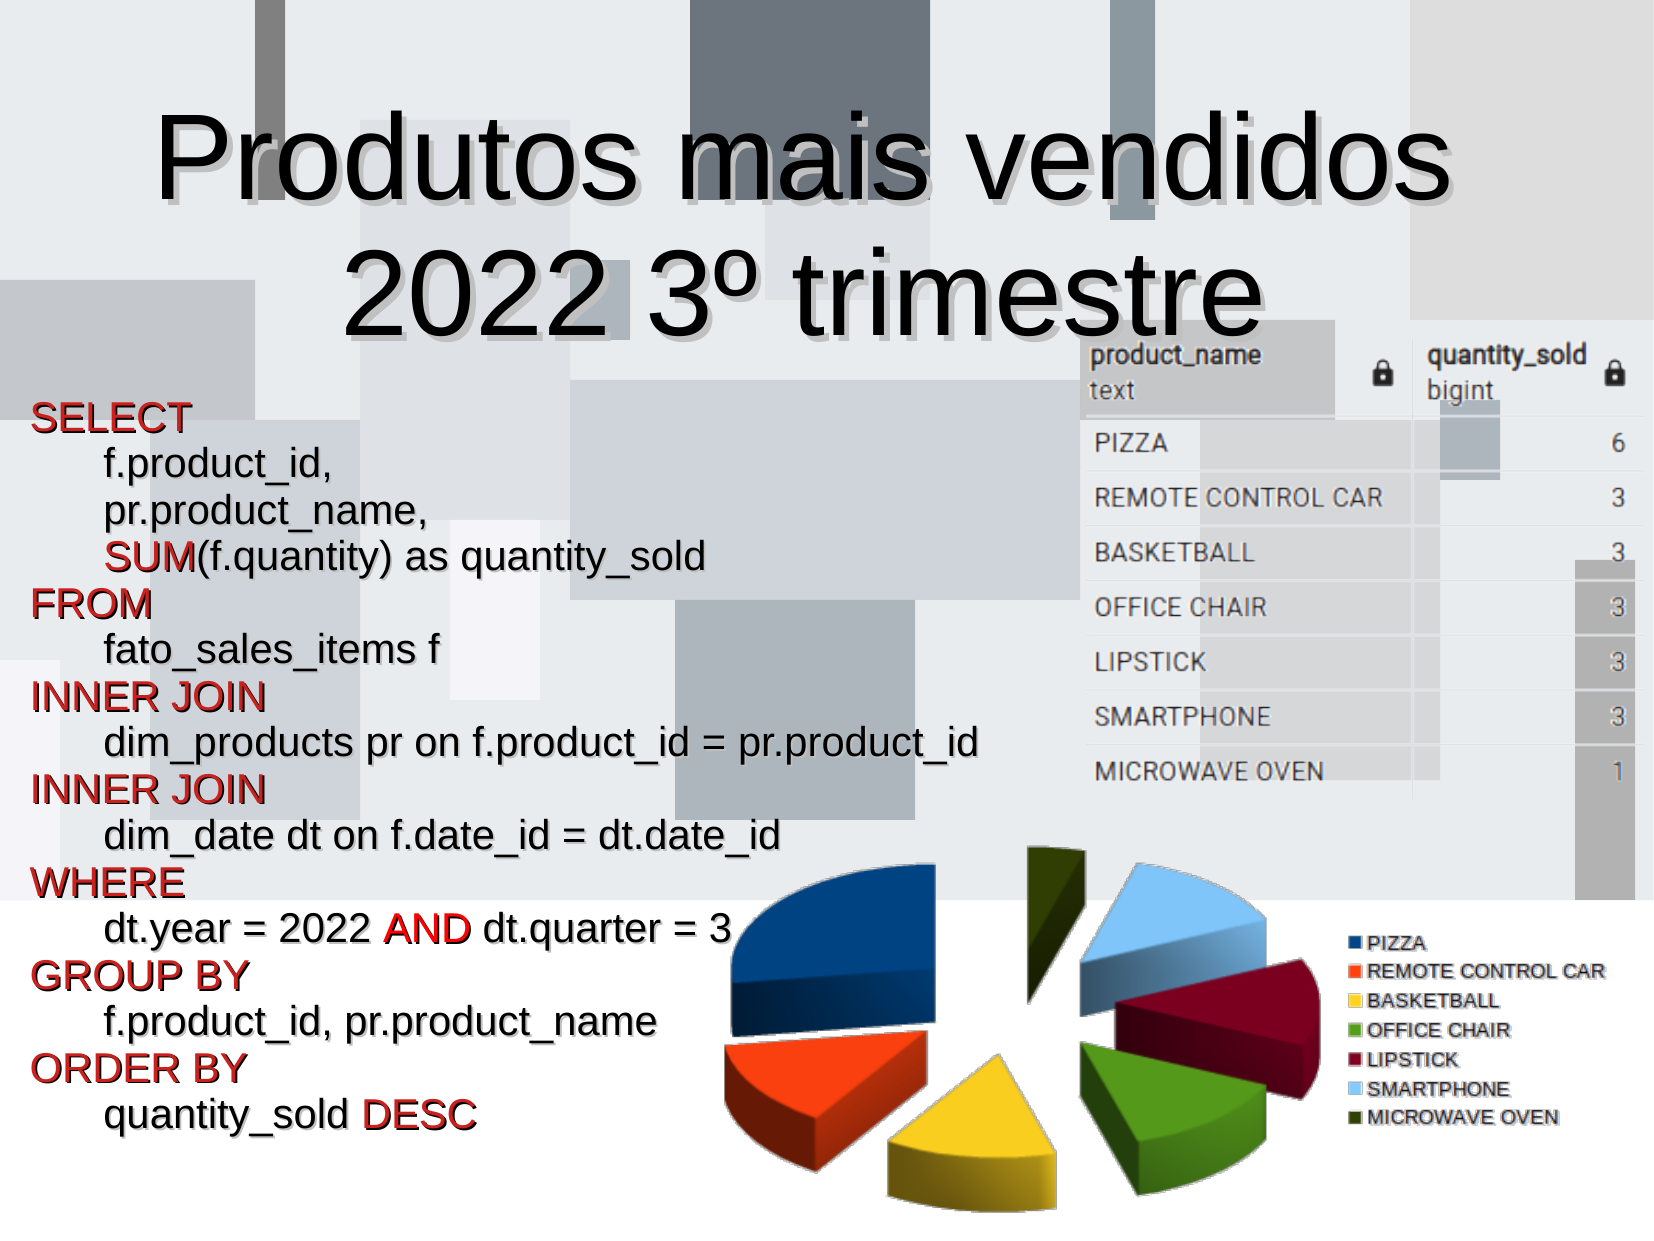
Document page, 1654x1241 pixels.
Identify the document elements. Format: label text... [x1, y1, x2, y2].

picture [686, 339, 1644, 1241]
title Produtos mais vendidos 2022 3º trimestre [59, 88, 1548, 363]
subtitle SELECT f.product_id, pr.product_name, SUM(f.quantity) as quantity_sold FROM fato_sales_items f INNER JOIN dim_products pr on f.product_id = pr.product_id INNER JOIN dim_date dt on f.date_id = dt.date_id WHERE dt.year = 2022 AND dt.quarter = 3 GROUP BY f.product_id, pr.product_name ORDER BY quantity_sold DESC [29, 393, 1004, 1138]
